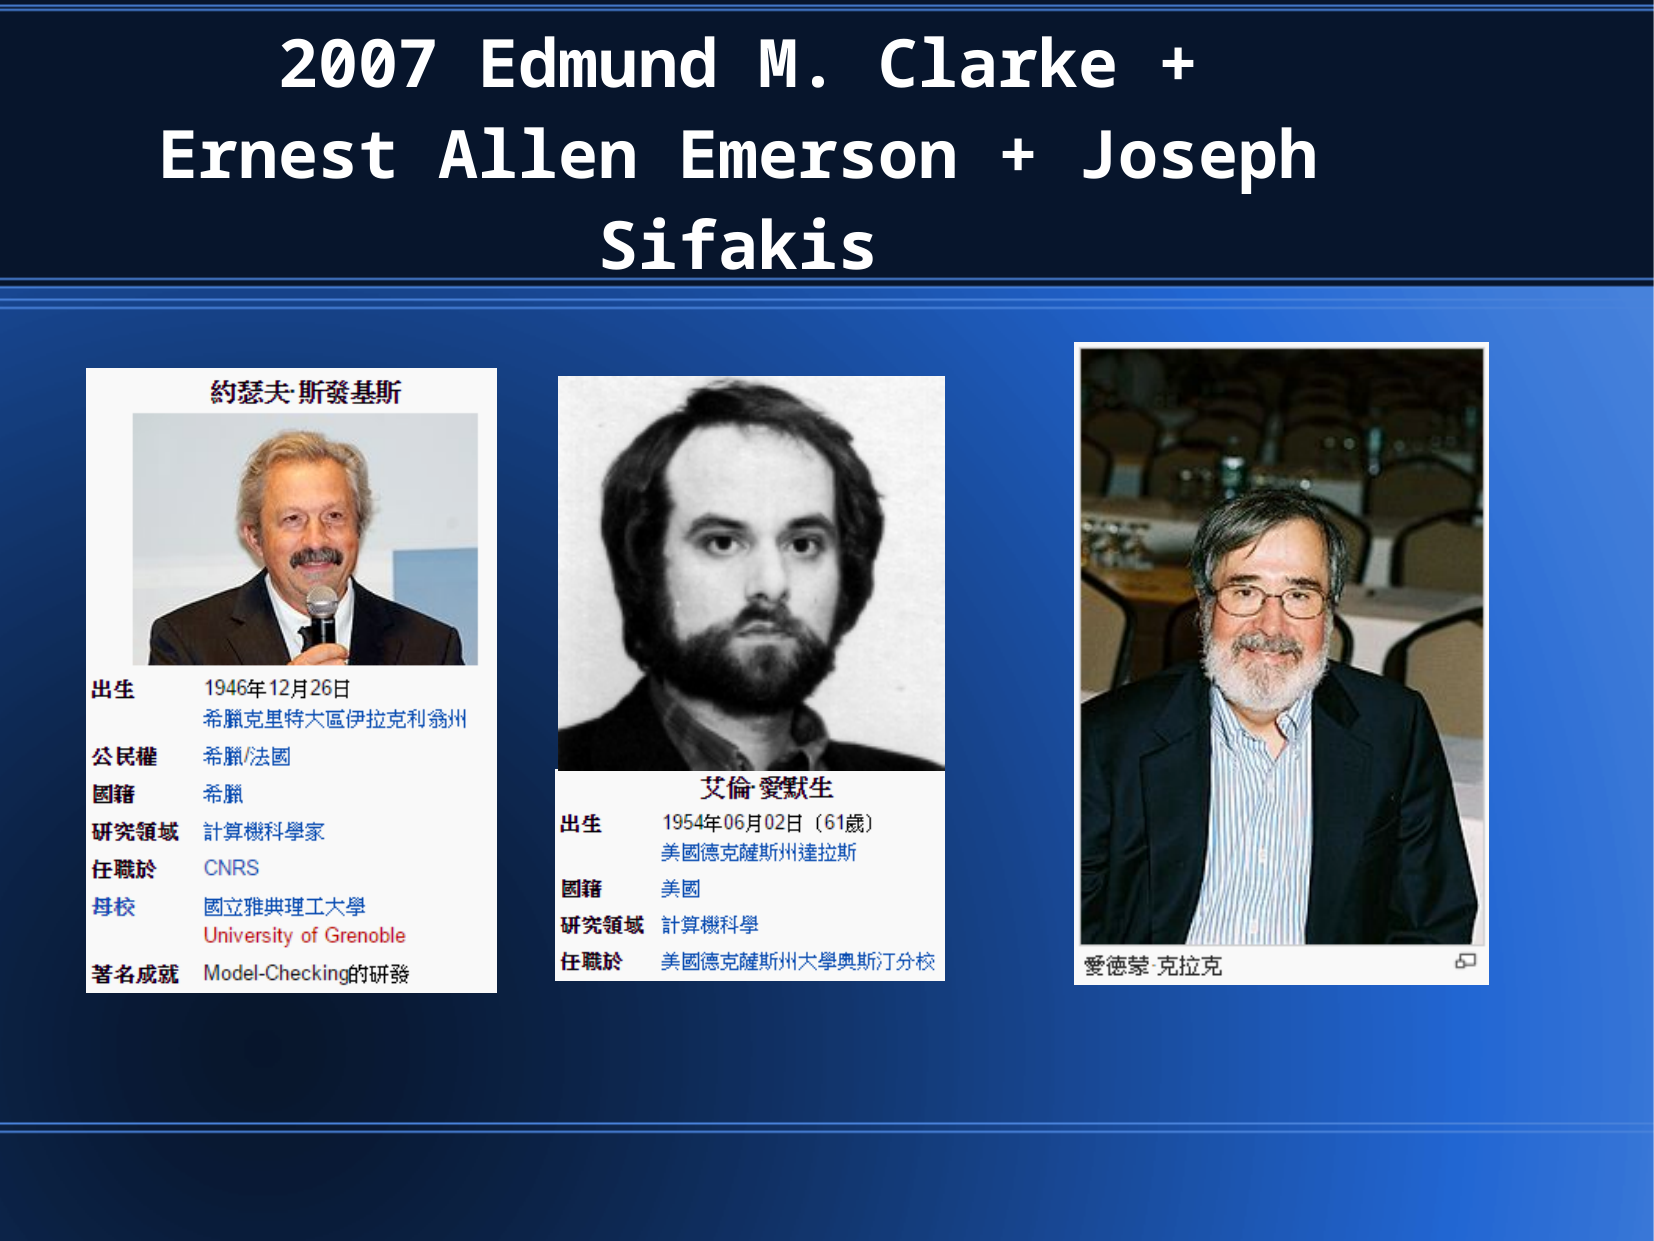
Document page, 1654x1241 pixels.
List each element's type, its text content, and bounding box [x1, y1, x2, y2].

picture [0, 0, 1654, 1241]
title 2007 Edmund M. Clarke + Ernest Allen Emerson + Joseph Sifakis [82, 32, 1394, 273]
